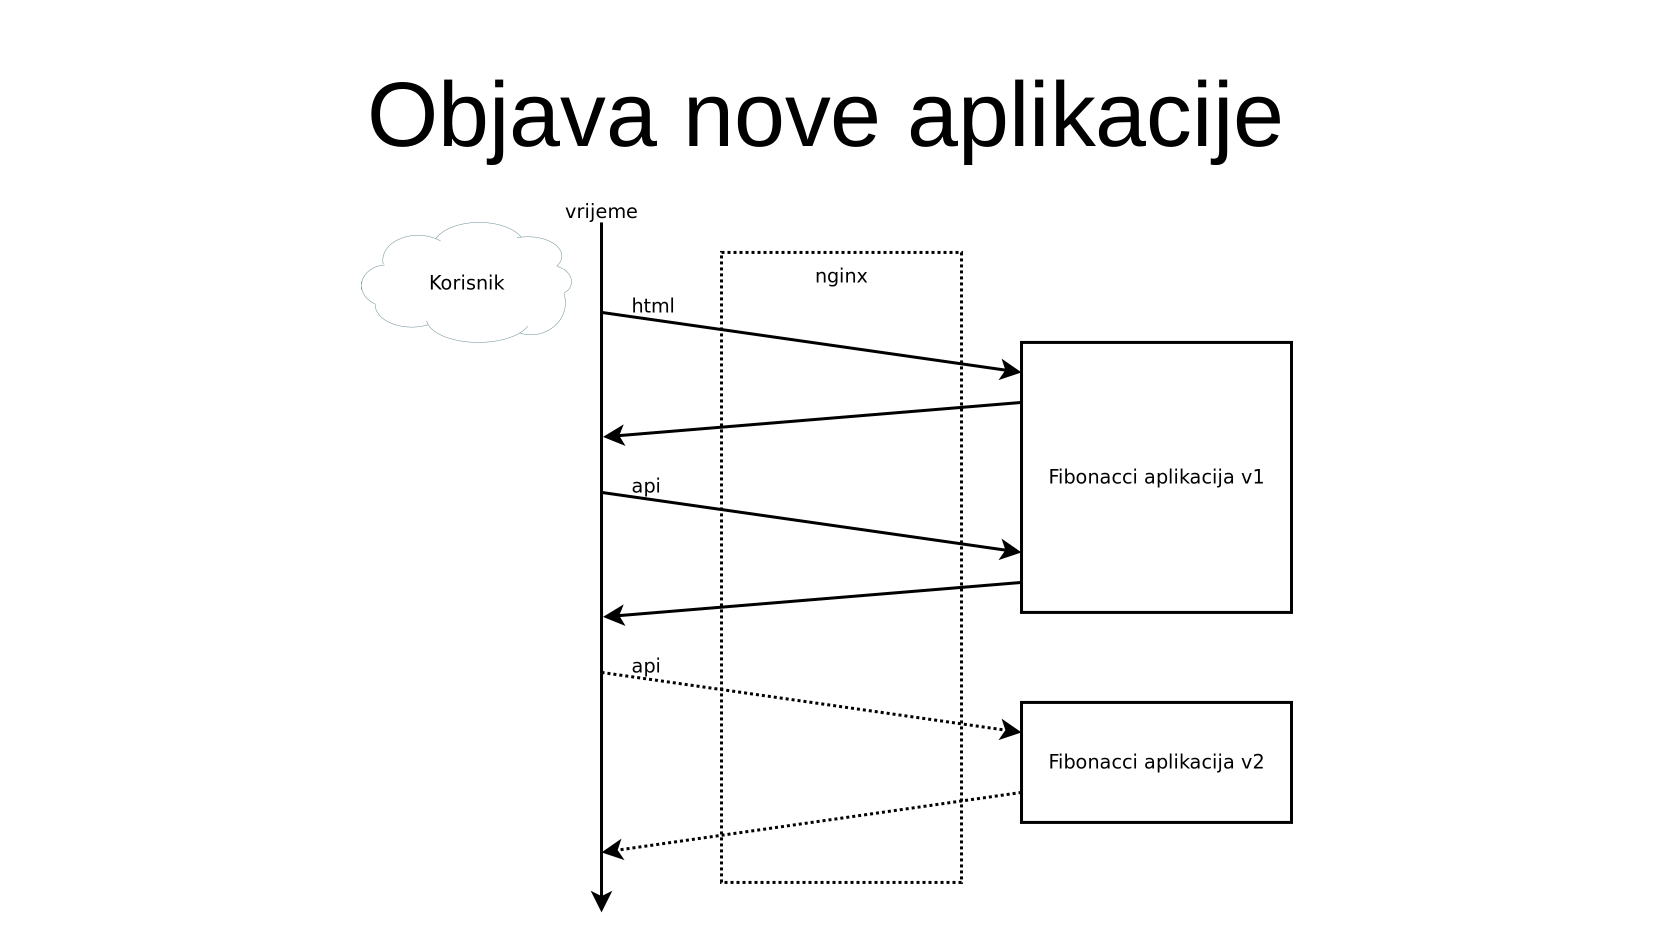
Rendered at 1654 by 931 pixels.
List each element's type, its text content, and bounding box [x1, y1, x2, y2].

picture [361, 200, 1293, 916]
title Objava nove aplikacije [82, 37, 1571, 193]
